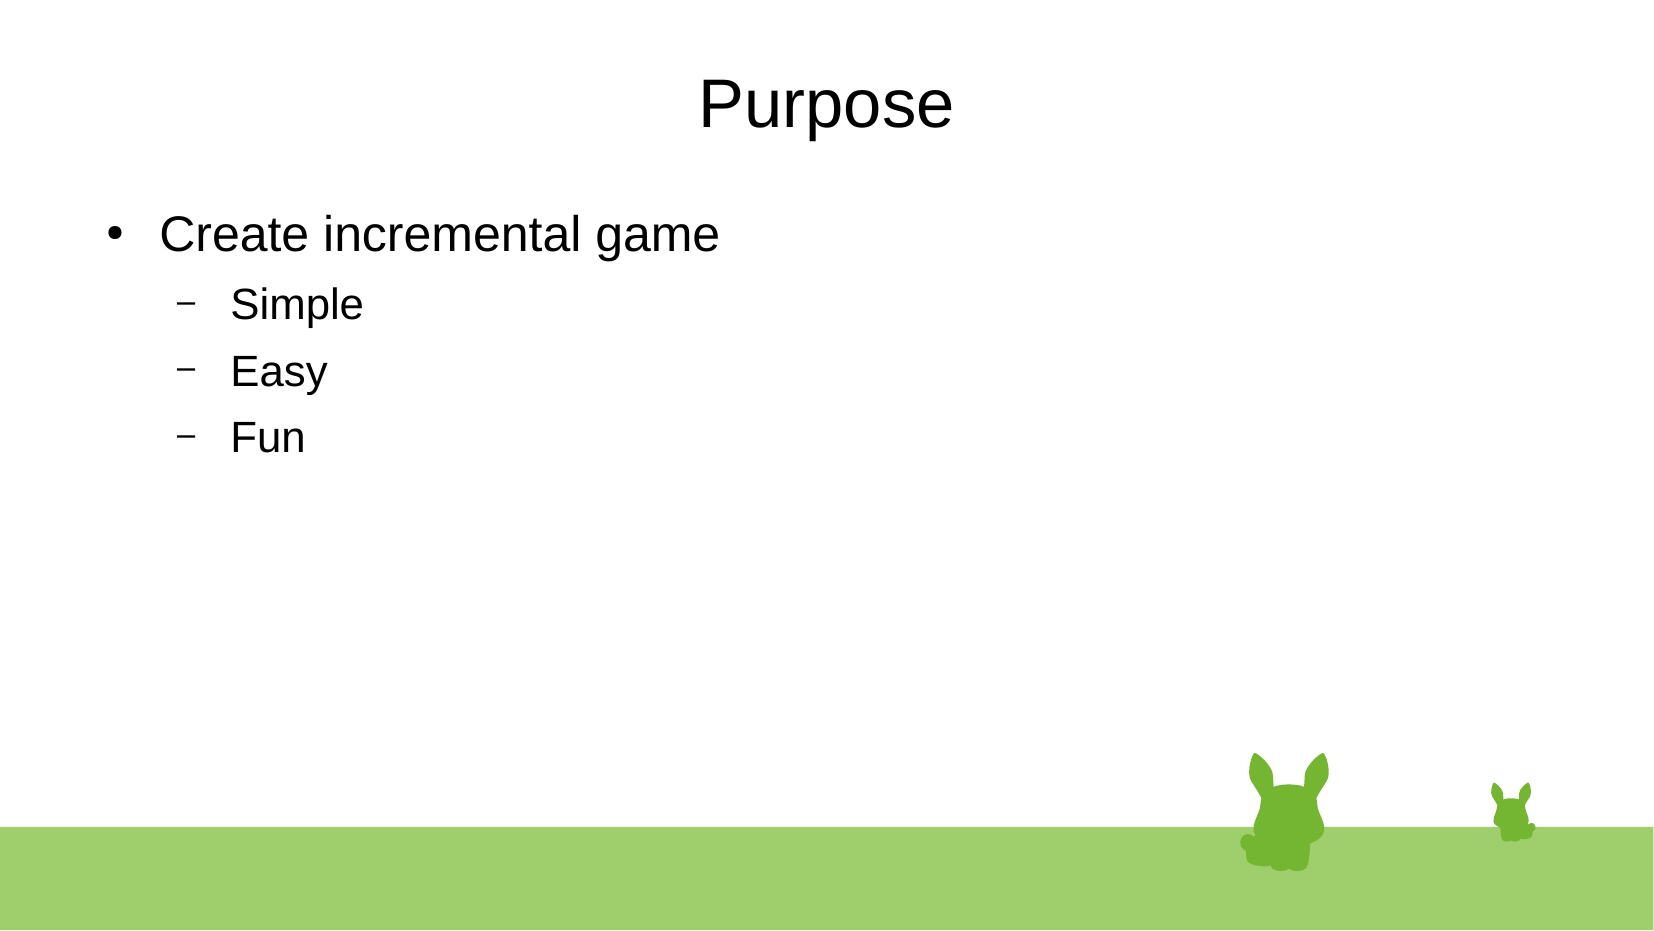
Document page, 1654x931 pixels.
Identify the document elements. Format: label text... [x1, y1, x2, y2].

title Purpose [88, 29, 1565, 178]
list Create incremental game Simple Easy Fun [88, 206, 1565, 739]
